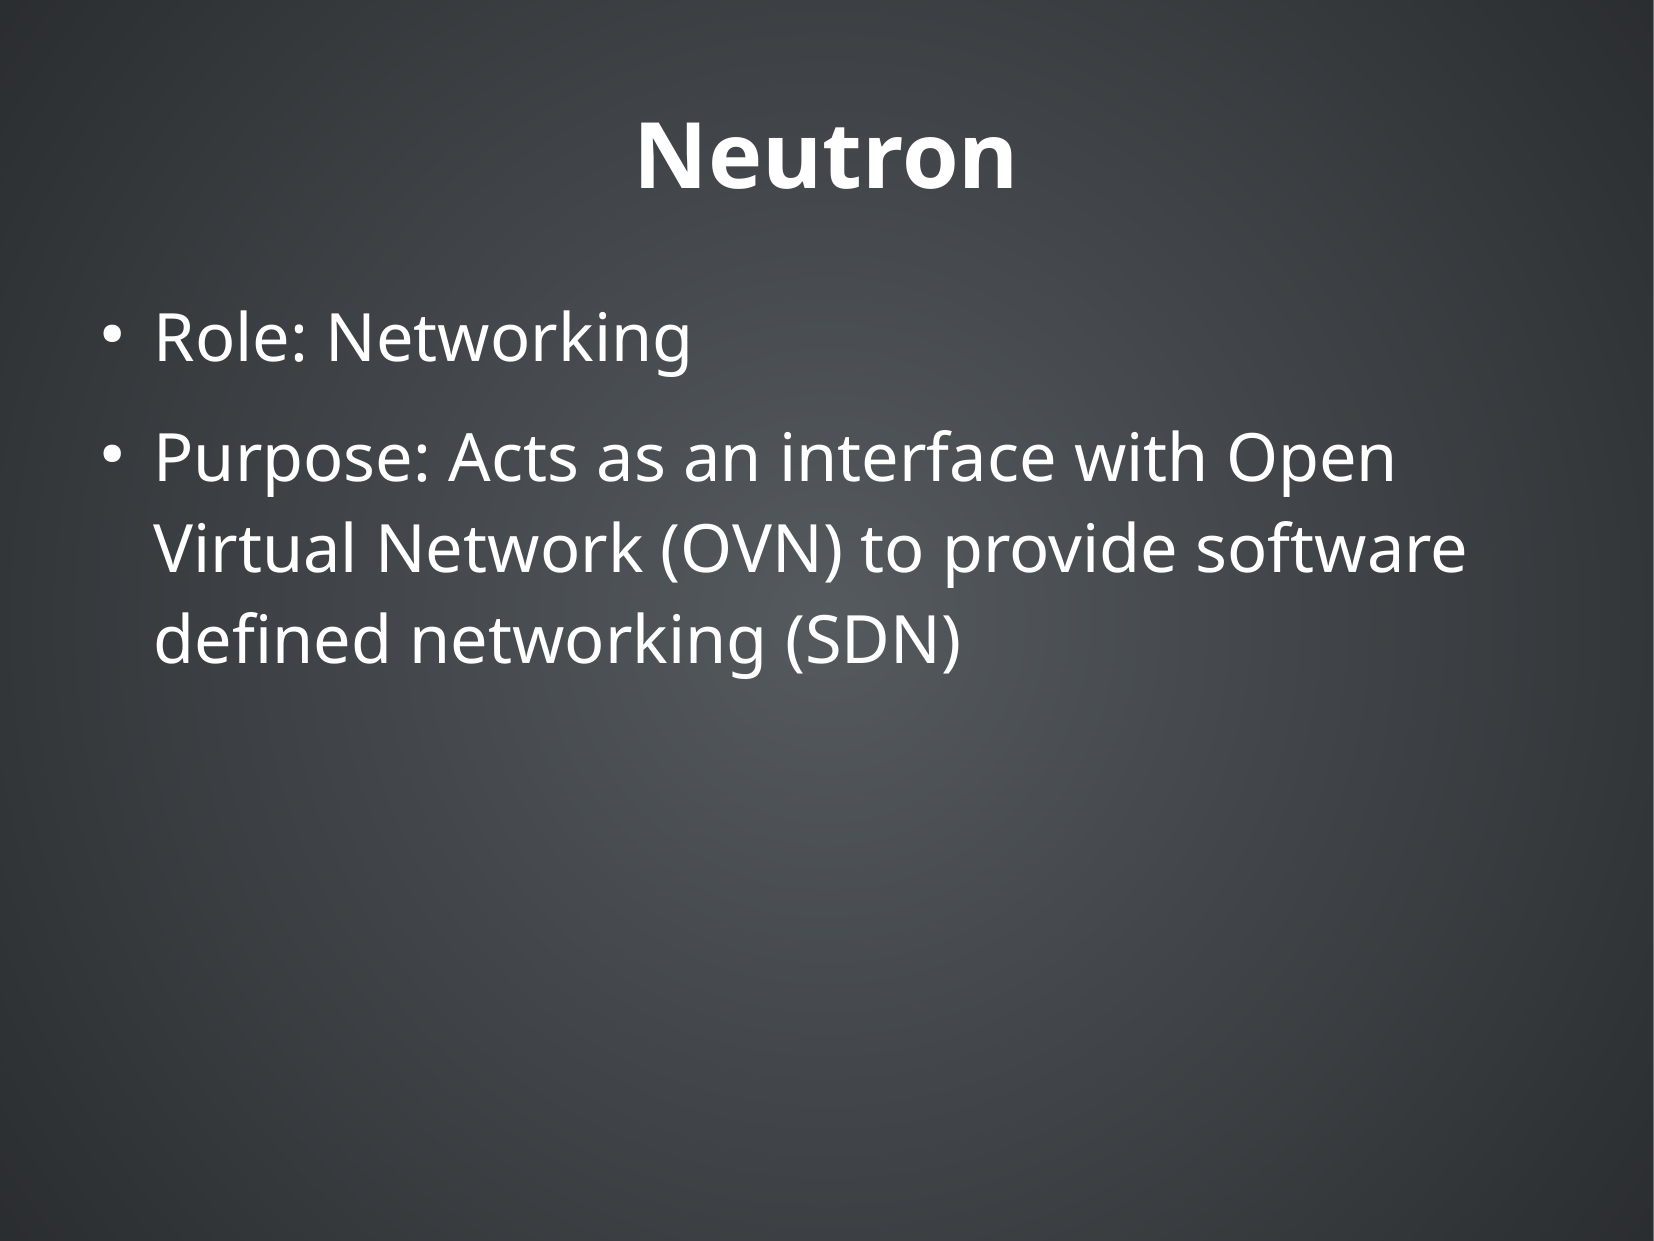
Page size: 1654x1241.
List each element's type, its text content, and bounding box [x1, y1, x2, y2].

picture [0, 0, 1654, 1241]
list Role: Networking Purpose: Acts as an interface with Open Virtual Network (OVN) to provide software defined networking (SDN) [82, 290, 1571, 1010]
title Neutron [82, 49, 1571, 257]
